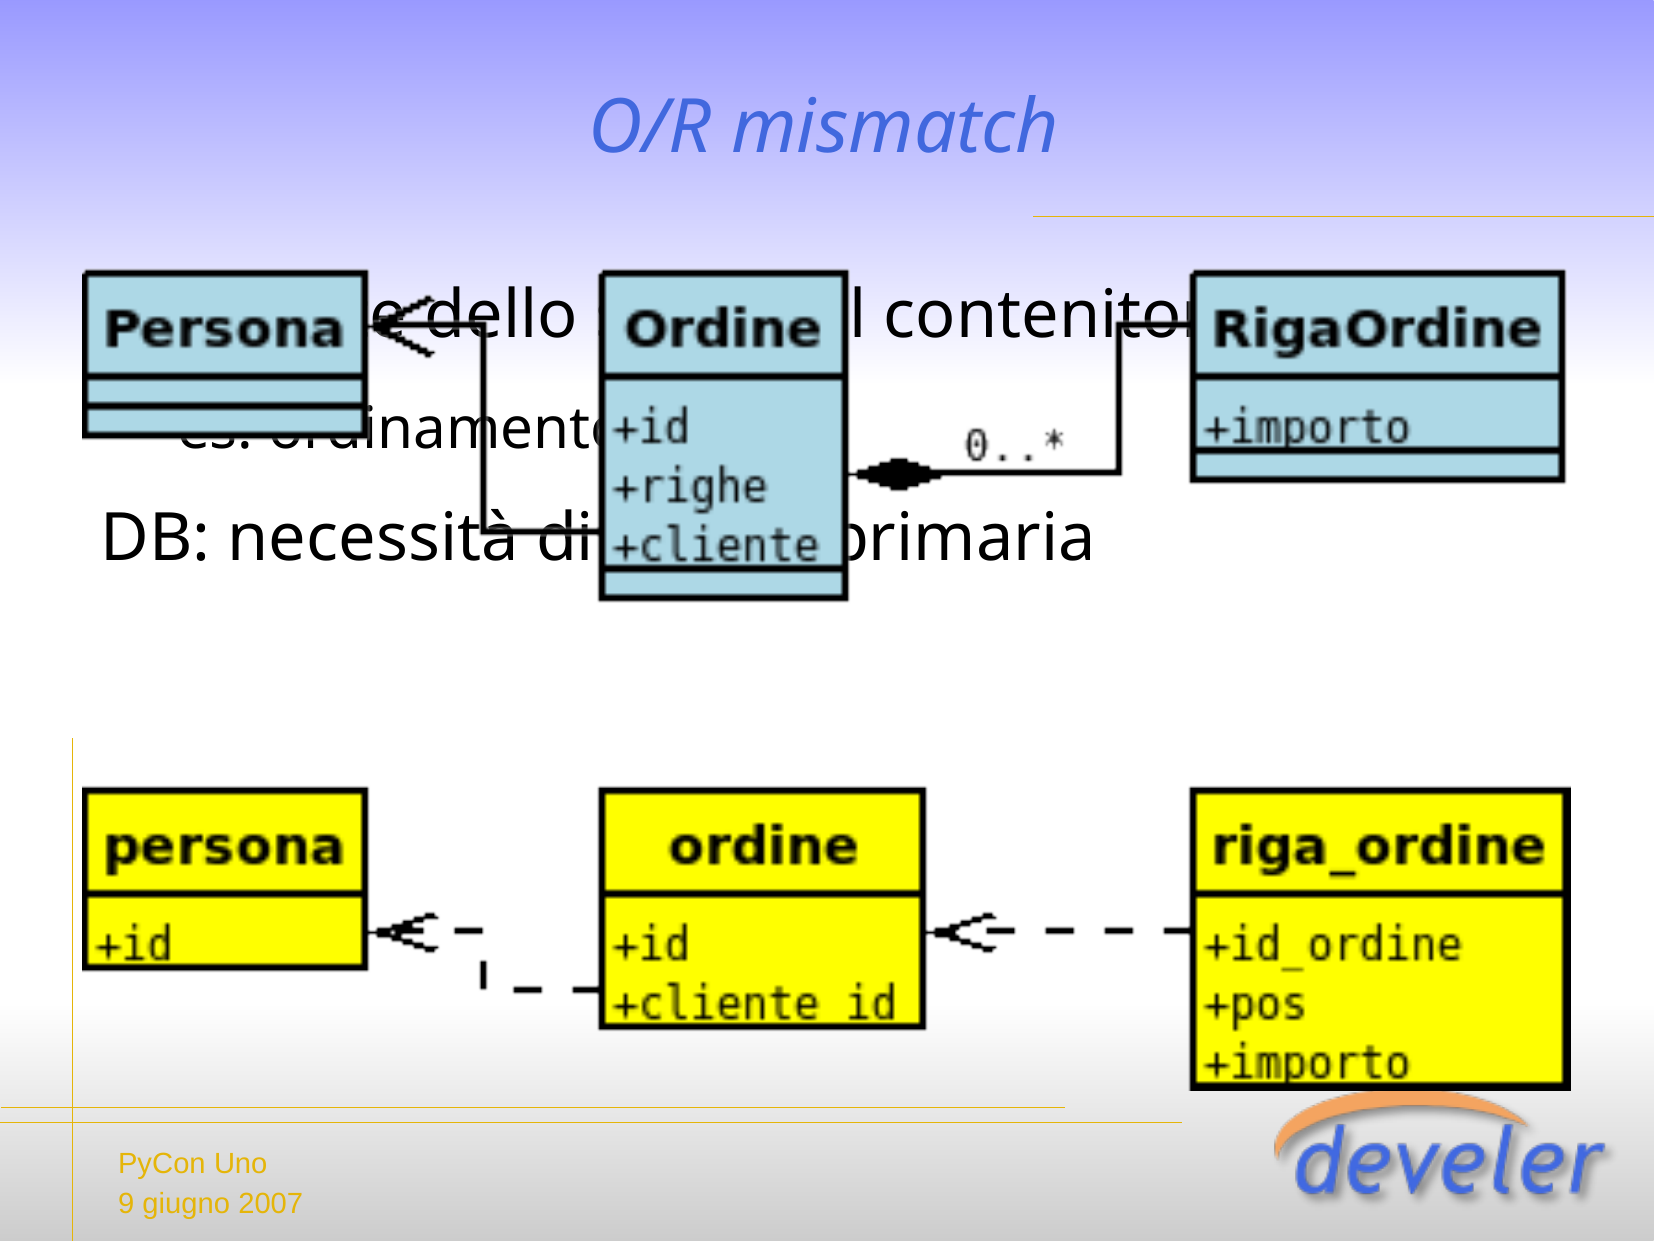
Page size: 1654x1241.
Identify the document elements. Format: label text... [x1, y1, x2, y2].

title O/R mismatch [82, 29, 1565, 217]
picture [82, 267, 1622, 1211]
